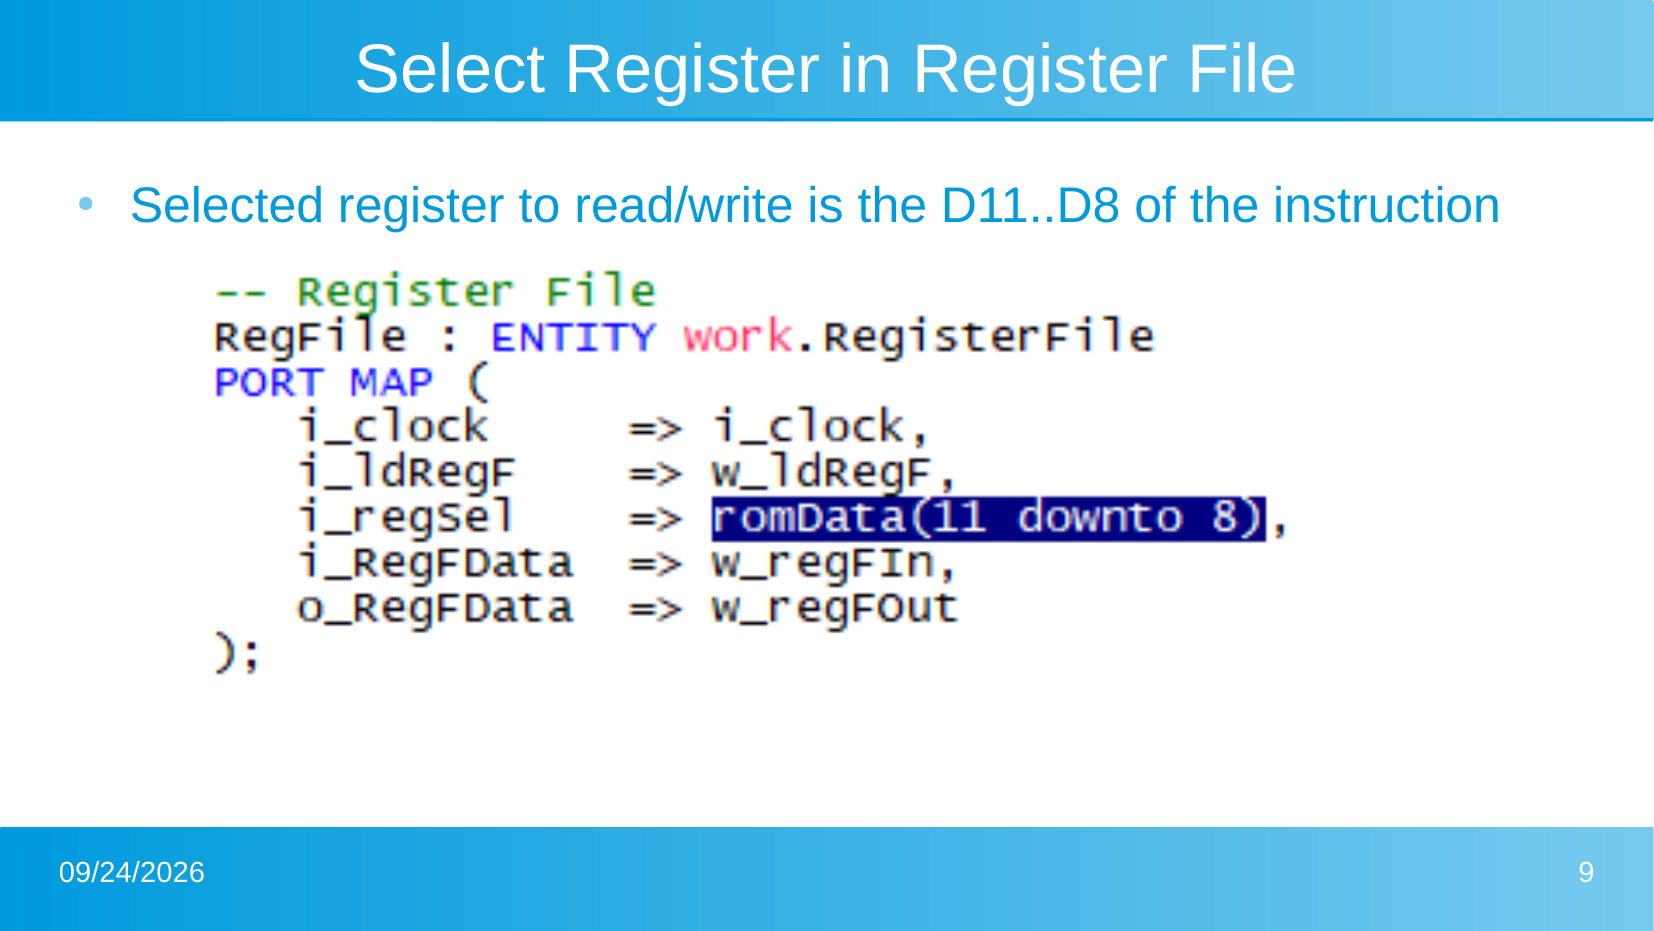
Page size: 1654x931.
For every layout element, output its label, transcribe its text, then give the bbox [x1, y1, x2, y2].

title Select Register in Register File [59, 29, 1595, 108]
list Selected register to read/write is the D11..D8 of the instruction [59, 177, 1595, 768]
picture [128, 262, 1340, 713]
